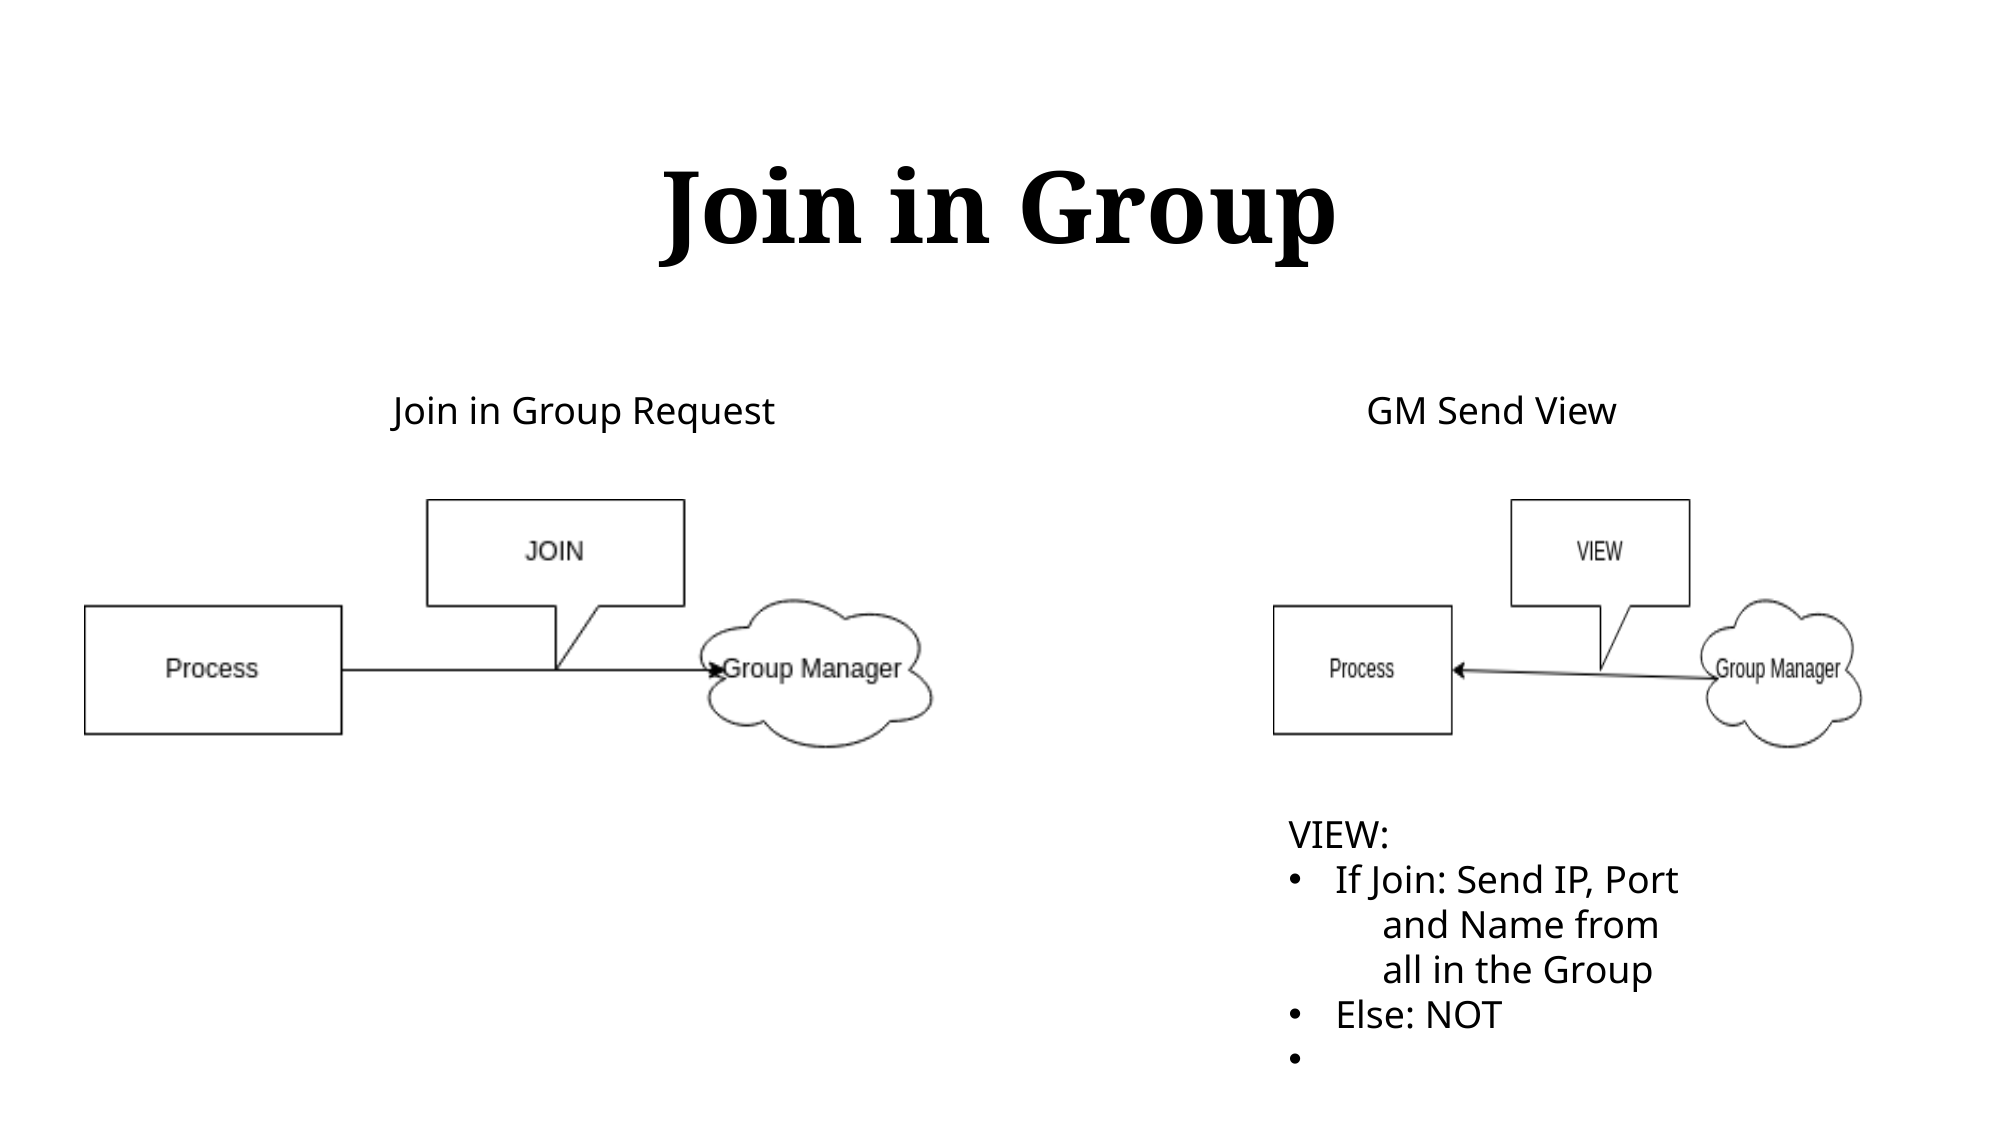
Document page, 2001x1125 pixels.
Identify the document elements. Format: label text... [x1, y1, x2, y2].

picture [84, 499, 943, 757]
text_box VIEW: If Join: Send IP, Port and Name from all in the Group Else: NOT [1273, 803, 1724, 1091]
text_box Join in Group Request [378, 379, 829, 441]
text_box GM Send View [1351, 379, 1802, 441]
title Join in Group [175, 79, 1826, 344]
picture [1273, 499, 1869, 757]
